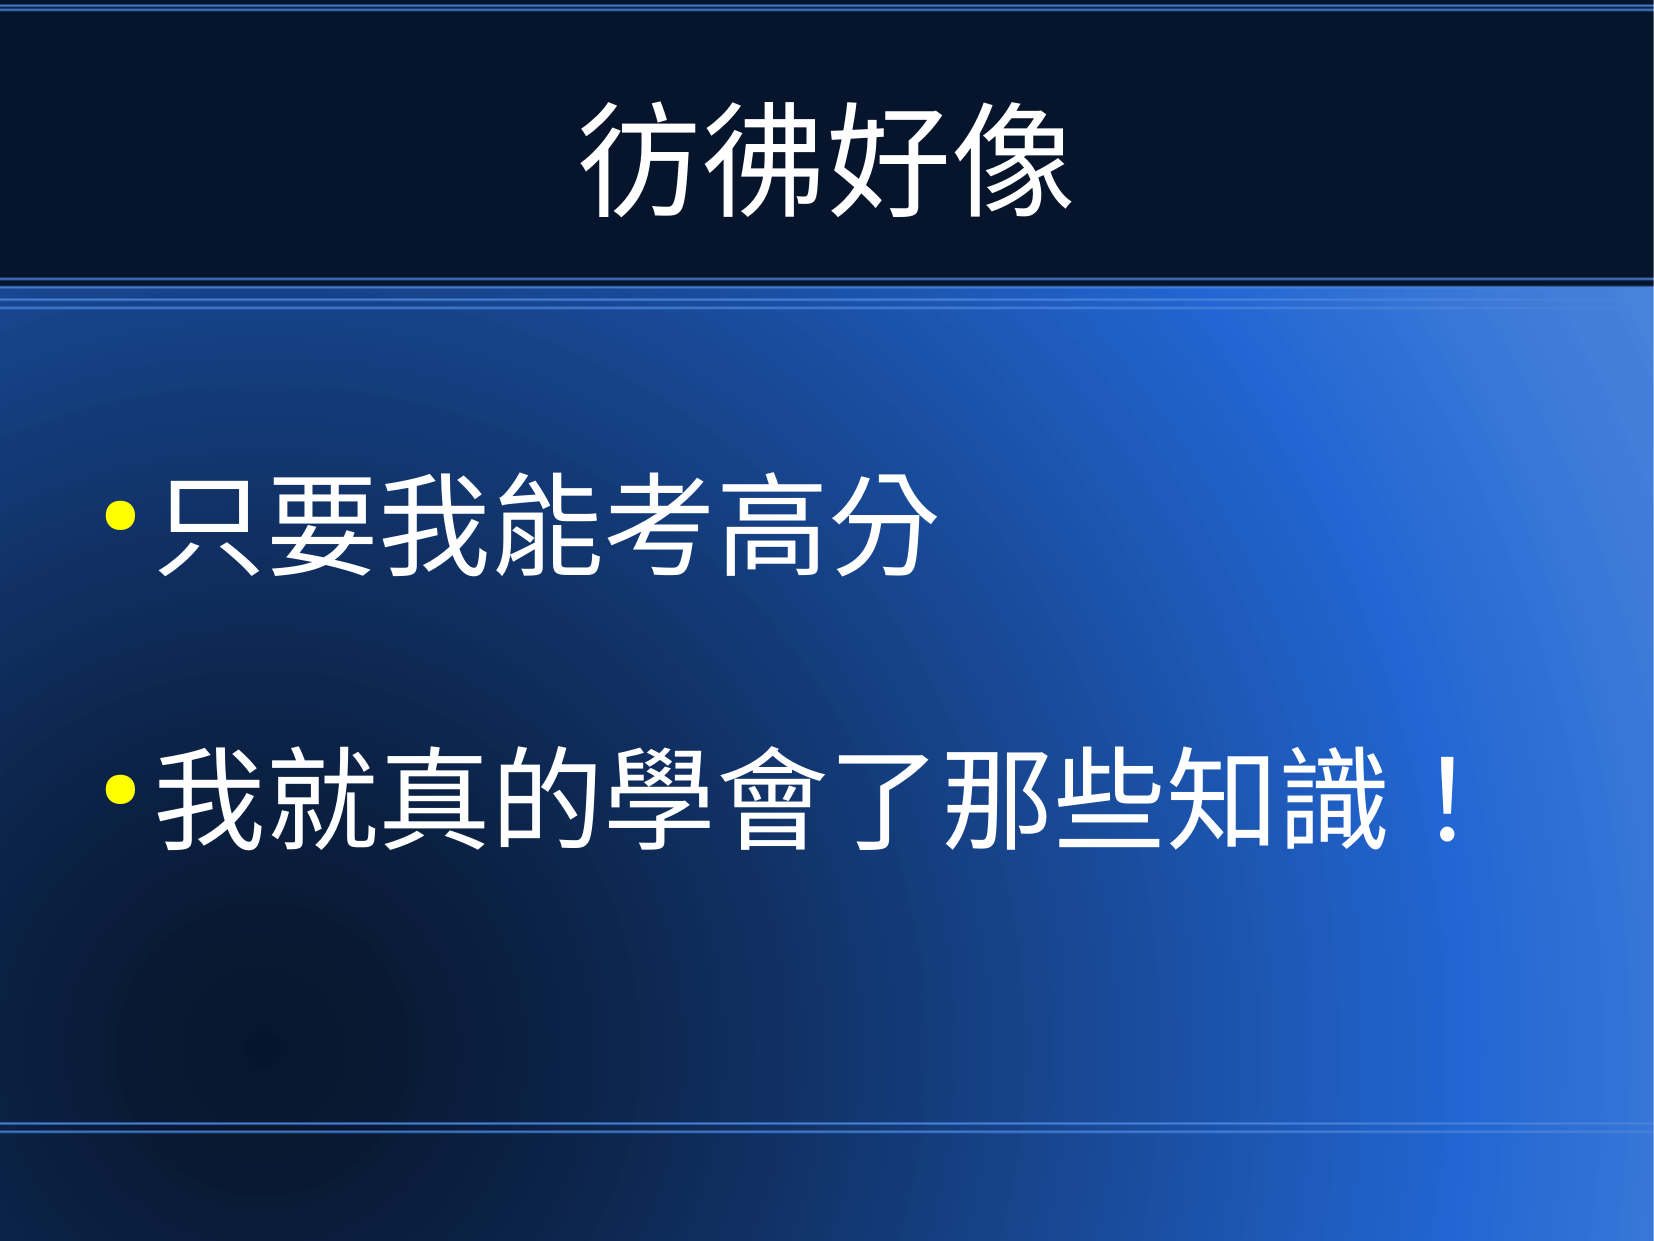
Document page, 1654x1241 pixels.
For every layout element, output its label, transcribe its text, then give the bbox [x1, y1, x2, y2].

picture [0, 0, 1654, 1241]
title 彷彿好像 [82, 49, 1571, 257]
list 只要我能考高分 我就真的學會了那些知識！ [82, 355, 1571, 1241]
